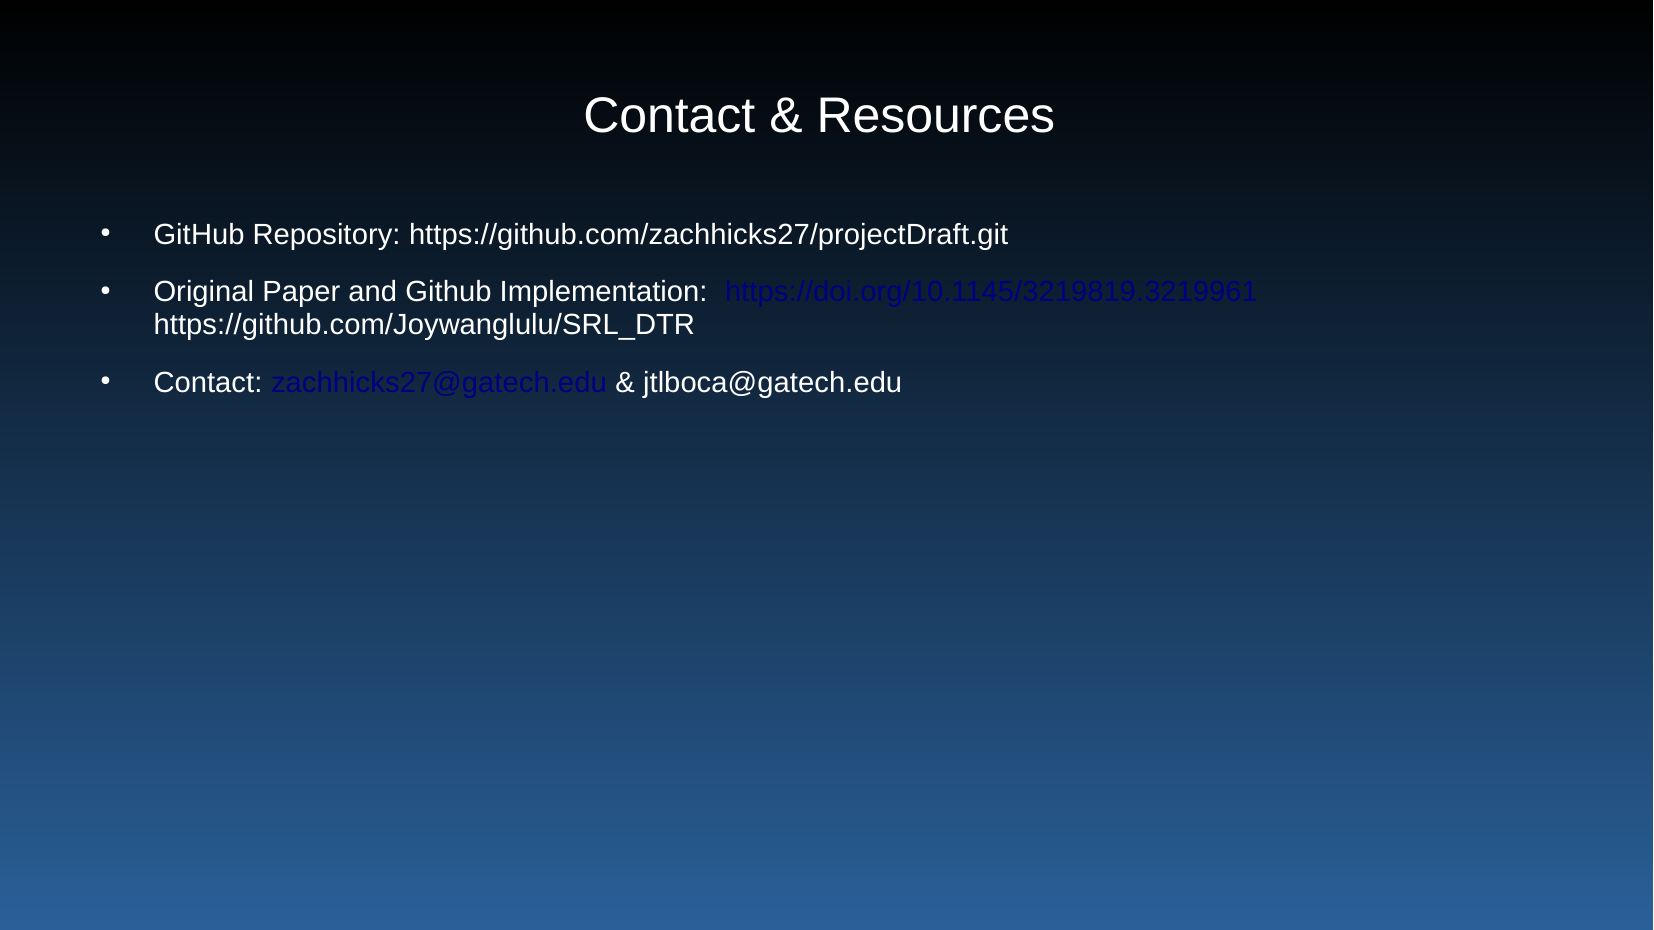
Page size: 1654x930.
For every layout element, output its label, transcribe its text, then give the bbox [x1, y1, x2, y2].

title Contact & Resources [82, 37, 1571, 193]
list GitHub Repository: https://github.com/zachhicks27/projectDraft.git Original Paper and Github Implementation: https://doi.org/10.1145/3219819.3219961 https://github.com/Joywanglulu/SRL_DTR Contact: zachhicks27@gatech.edu & jtlboca@gatech.edu [82, 217, 1571, 757]
